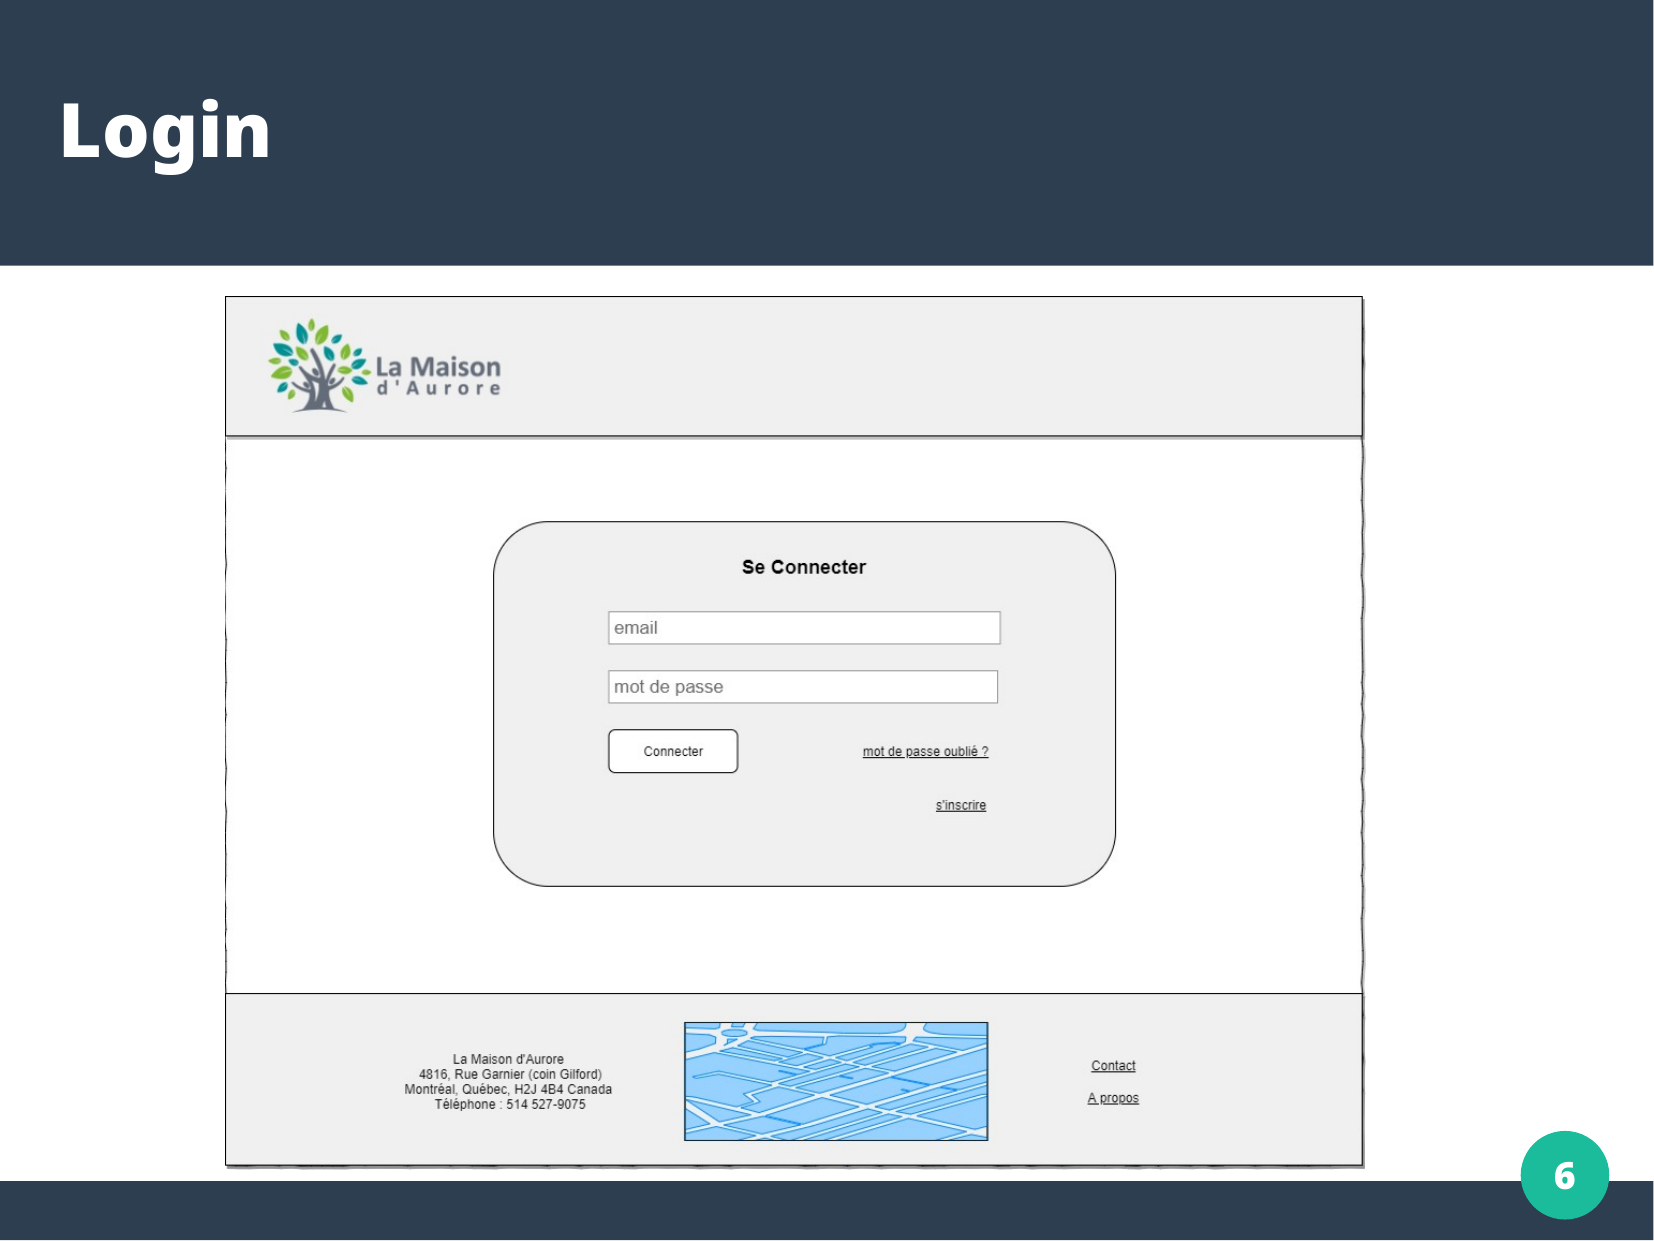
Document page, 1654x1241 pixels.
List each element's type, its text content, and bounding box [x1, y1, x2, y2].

title Login [59, 49, 1595, 207]
picture [225, 296, 1366, 1171]
